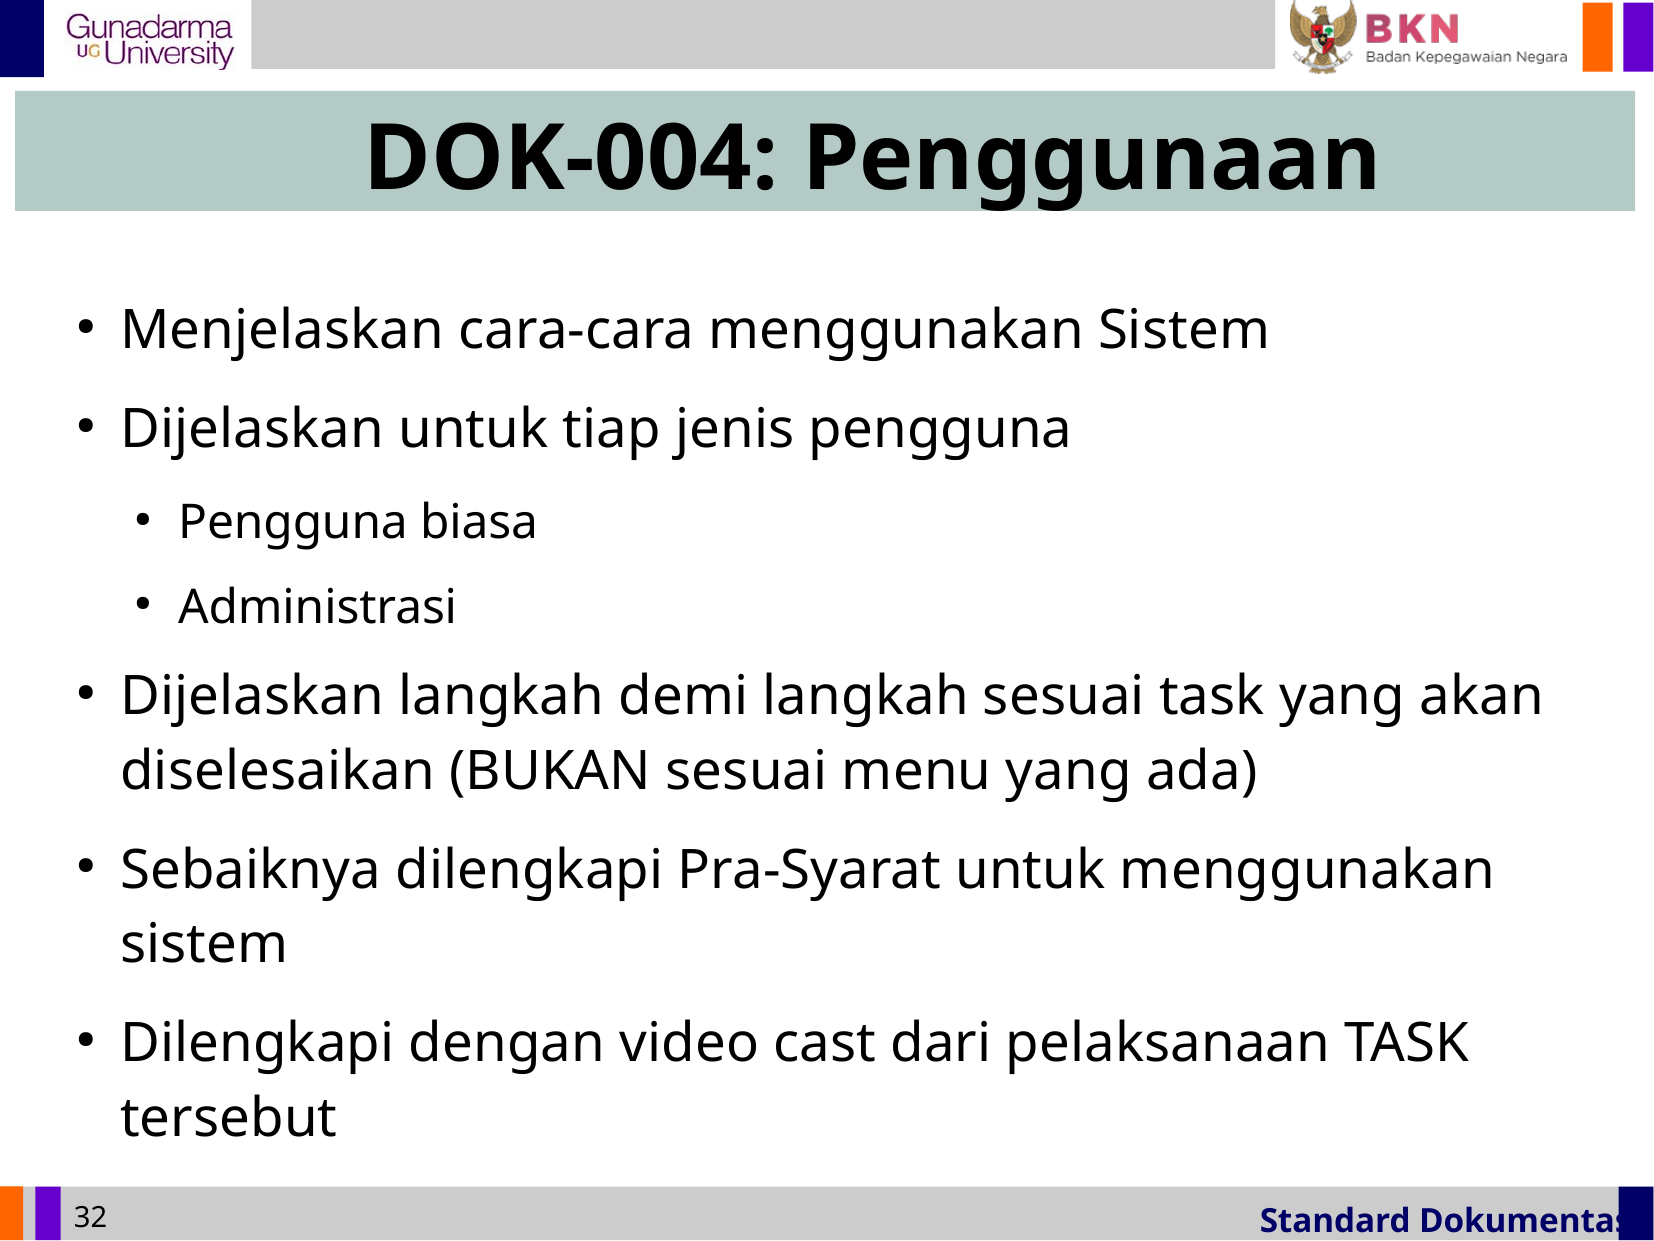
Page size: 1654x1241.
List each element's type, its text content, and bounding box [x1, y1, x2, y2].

picture [65, 0, 235, 70]
picture [1290, 0, 1567, 49]
title DOK-004: Penggunaan [116, 49, 1630, 258]
text_box [1630, 90, 1636, 211]
list Menjelaskan cara-cara menggunakan Sistem Dijelaskan untuk tiap jenis pengguna Pengguna biasa Administrasi Dijelaskan langkah demi langkah sesuai task yang akan diselesaikan (BUKAN sesuai menu yang ada) Sebaiknya dilengkapi Pra-Syarat untuk menggunakan sistem Dilengkapi dengan video cast dari pelaksanaan TASK tersebut [62, 290, 1630, 1156]
text_box [15, 90, 116, 211]
